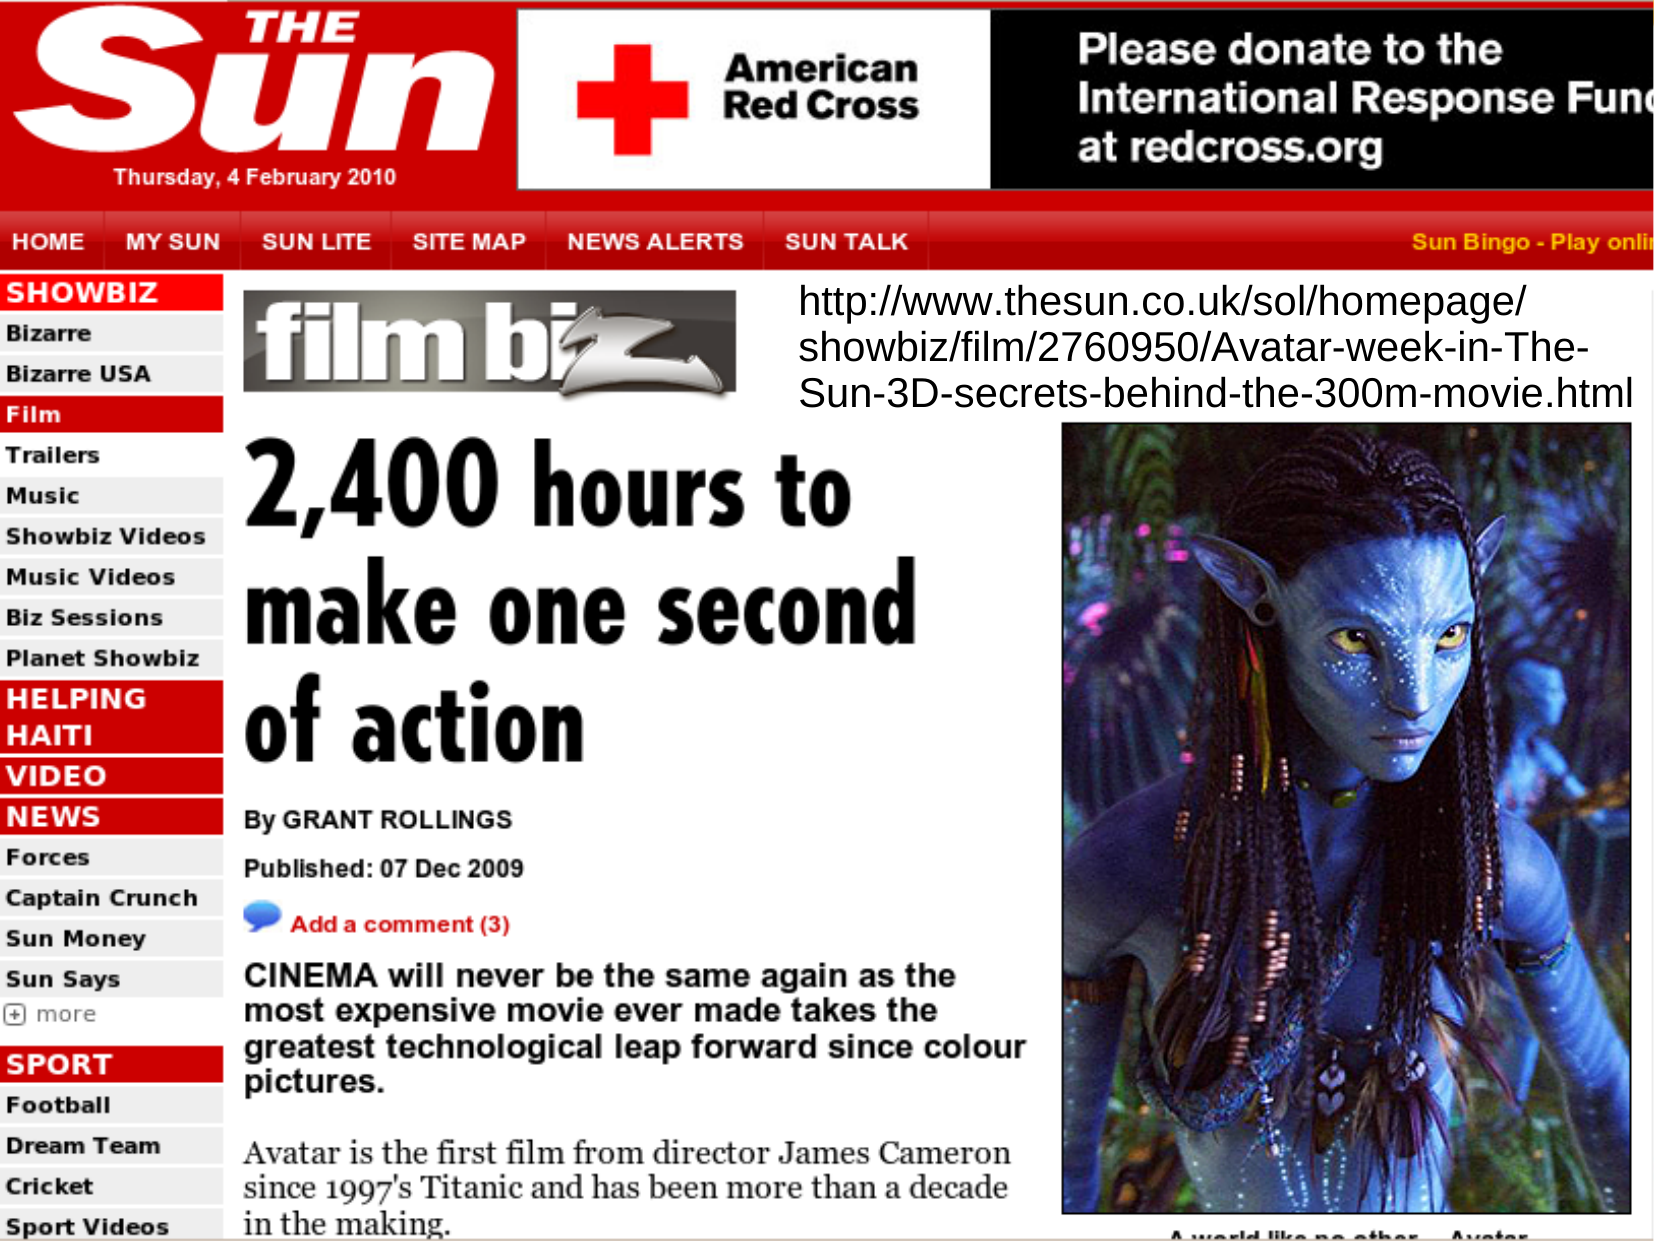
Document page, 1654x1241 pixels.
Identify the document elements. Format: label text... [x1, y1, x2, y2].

text_box http://www.thesun.co.uk/sol/homepage/showbiz/film/2760950/Avatar-week-in-The-Sun-3D-secrets-behind-the-300m-movie.html [783, 270, 1654, 458]
picture [0, 0, 1654, 1241]
